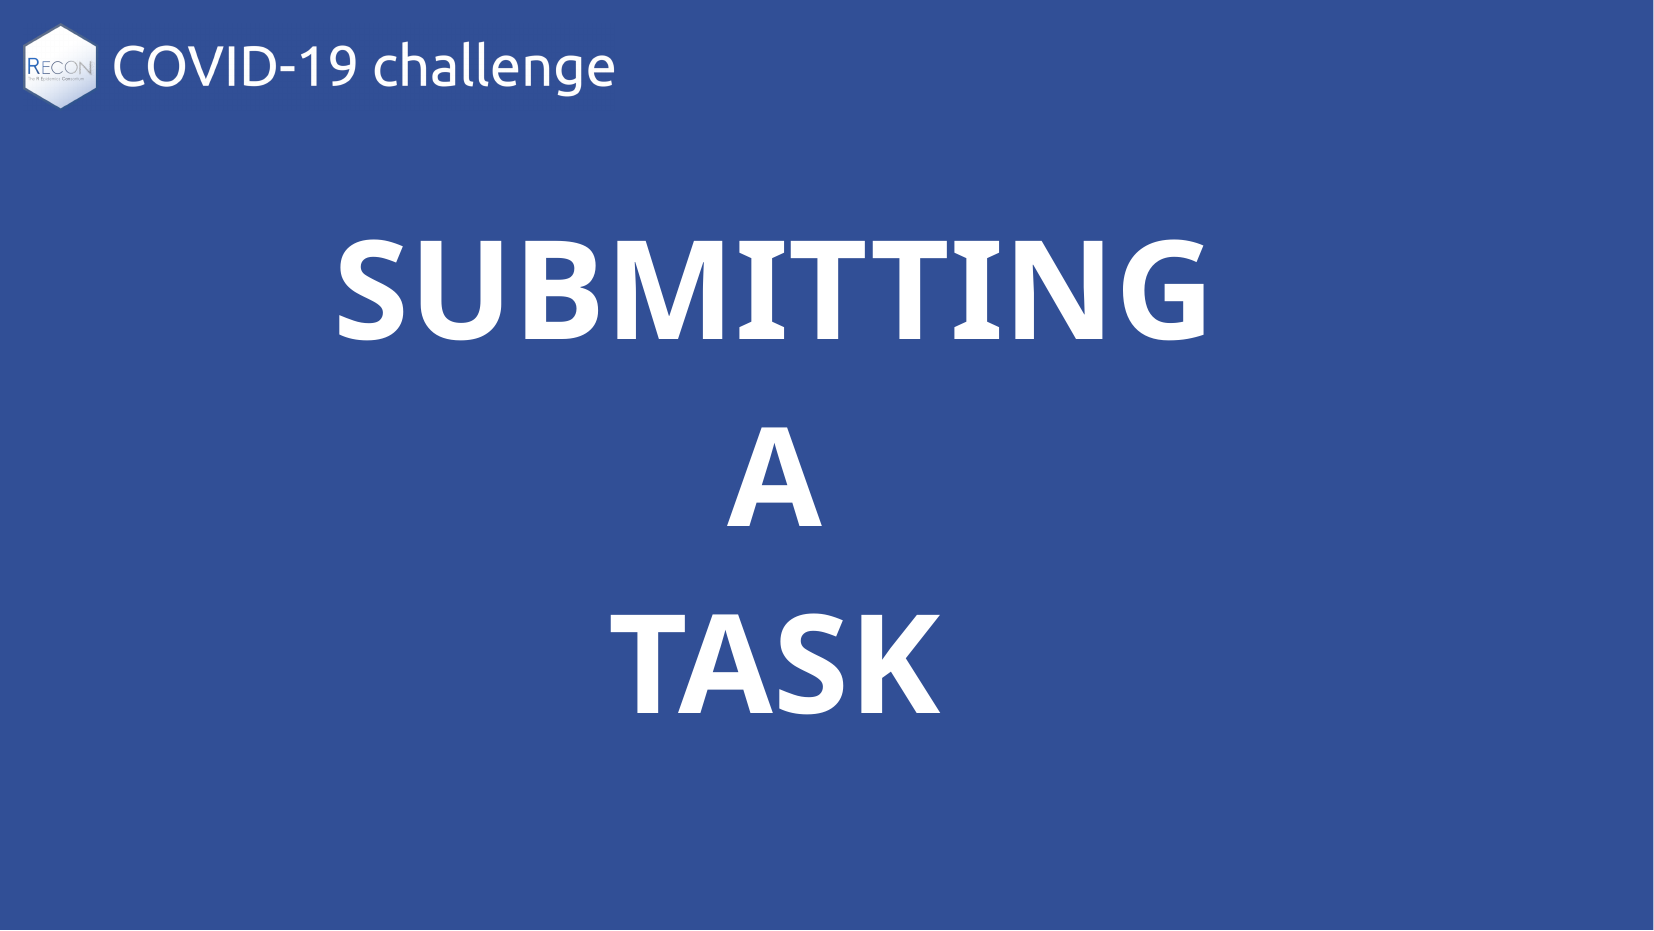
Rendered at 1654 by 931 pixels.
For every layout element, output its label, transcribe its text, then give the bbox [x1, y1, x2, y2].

text_box SUBMITTING A TASK [318, 184, 1406, 931]
picture [23, 23, 615, 111]
